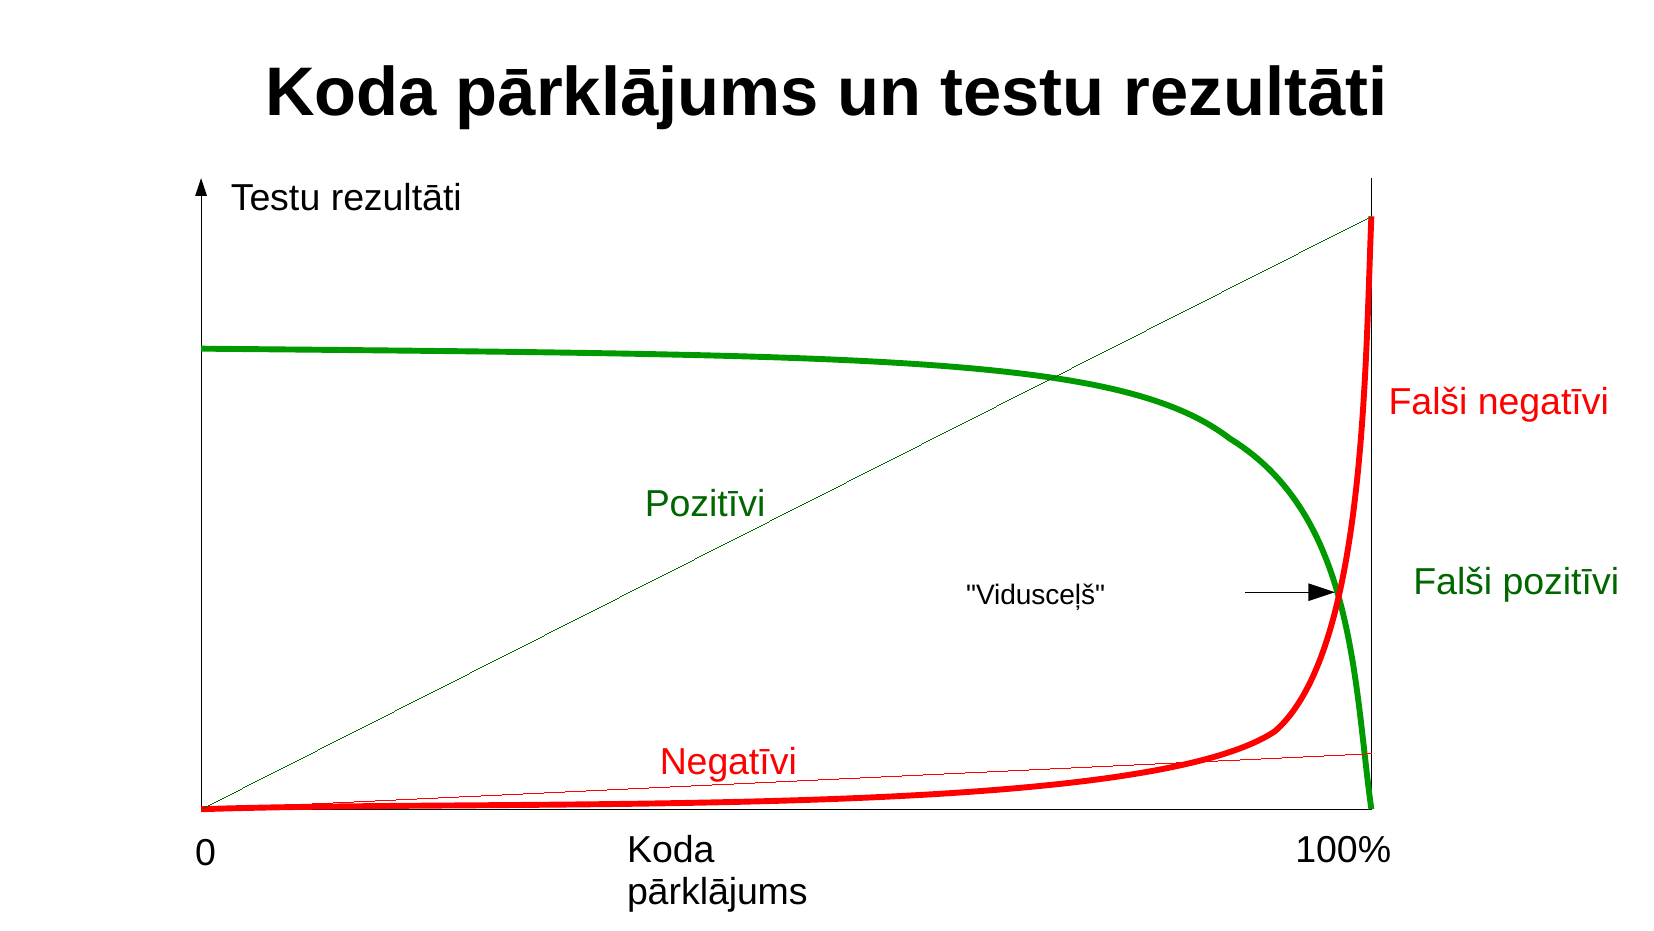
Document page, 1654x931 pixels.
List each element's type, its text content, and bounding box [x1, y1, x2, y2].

text_box "Vidusceļš" [951, 572, 1222, 619]
title Koda pārklājums un testu rezultāti [82, 14, 1571, 169]
text_box Pozitīvi [630, 474, 827, 532]
text_box Testu rezultāti [216, 168, 646, 226]
text_box 0 [180, 824, 241, 882]
text_box Falši negatīvi [1373, 373, 1654, 431]
text_box Falši pozitīvi [1398, 553, 1636, 611]
text_box Koda pārklājums [612, 821, 886, 921]
text_box Negatīvi [645, 733, 913, 791]
text_box 100% [1280, 821, 1471, 879]
